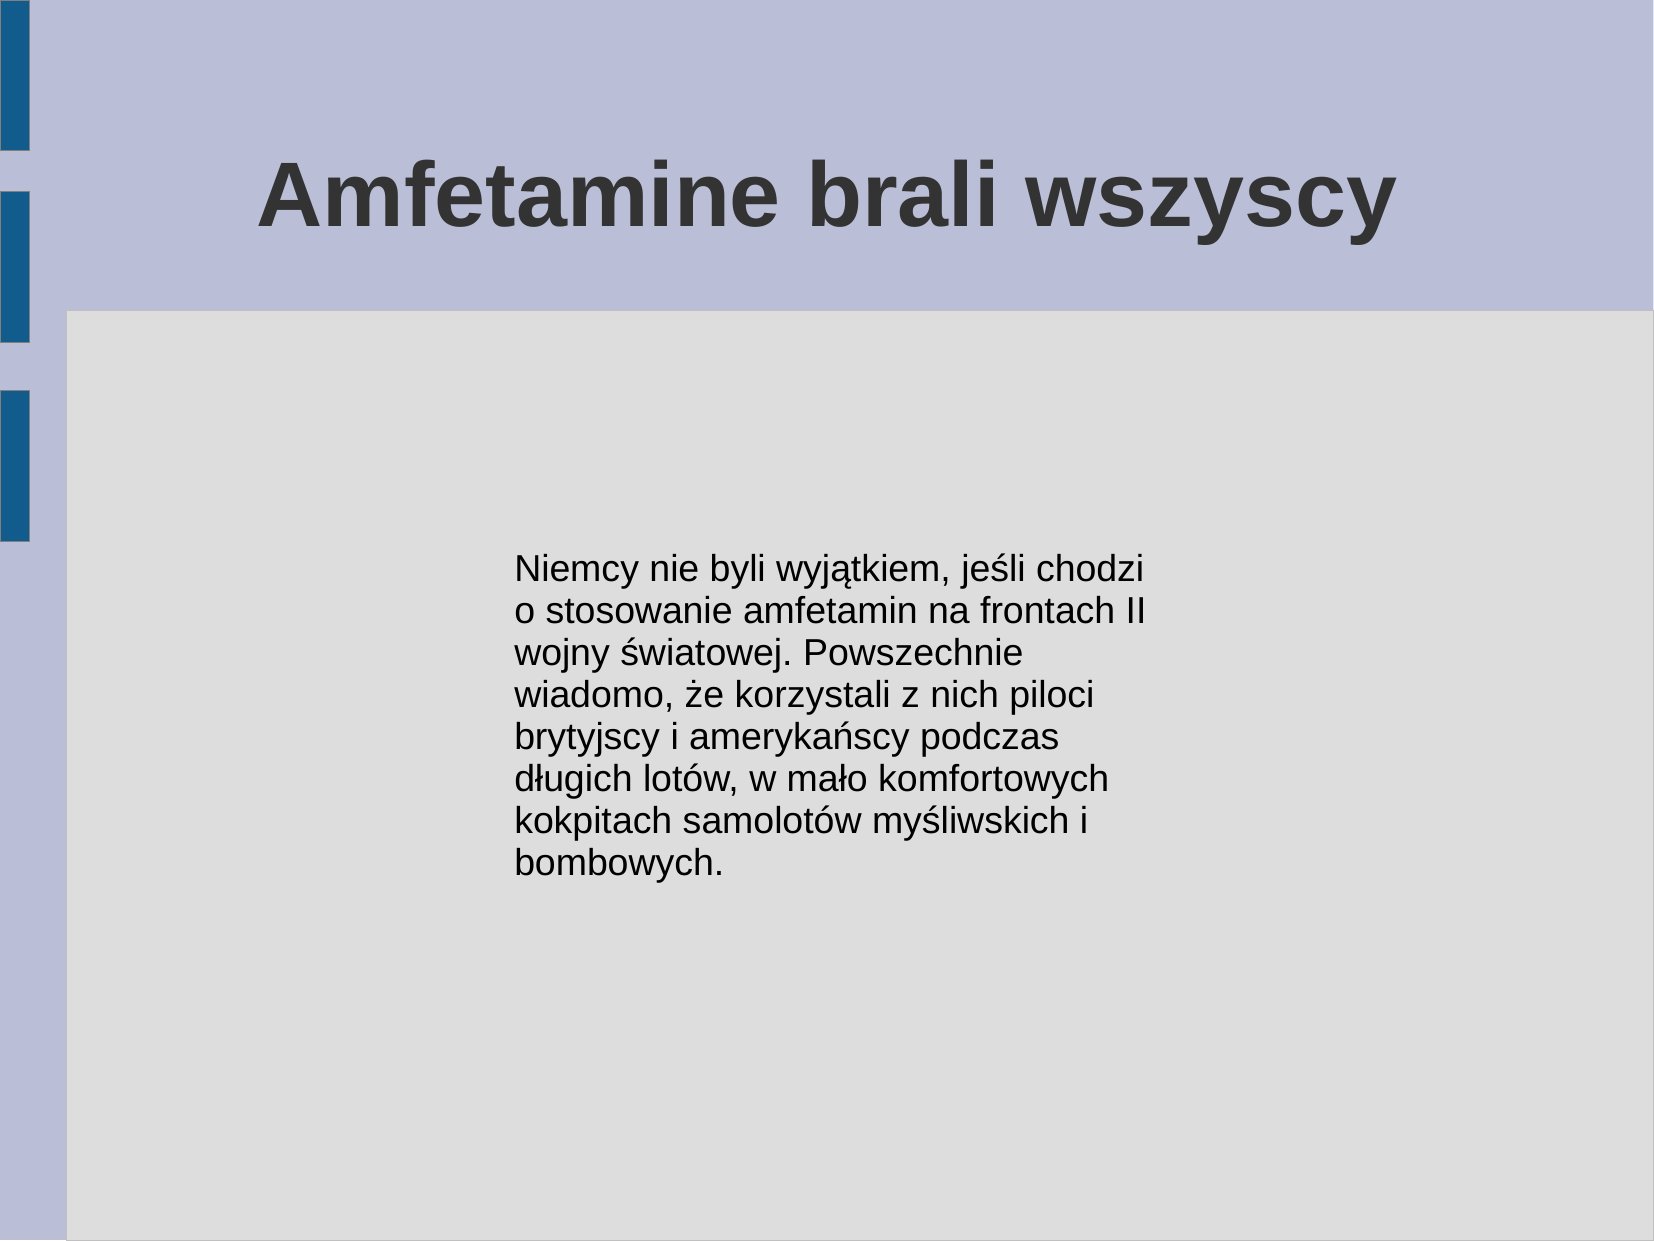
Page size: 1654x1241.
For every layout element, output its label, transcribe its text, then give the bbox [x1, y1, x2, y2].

text_box Niemcy nie byli wyjątkiem, jeśli chodzi o stosowanie amfetamin na frontach II wojny światowej. Powszechnie wiadomo, że korzystali z nich piloci brytyjscy i amerykańscy podczas długich lotów, w mało komfortowych kokpitach samolotów myśliwskich i bombowych. [499, 539, 1170, 934]
title Amfetamine brali wszyscy [121, 91, 1534, 299]
